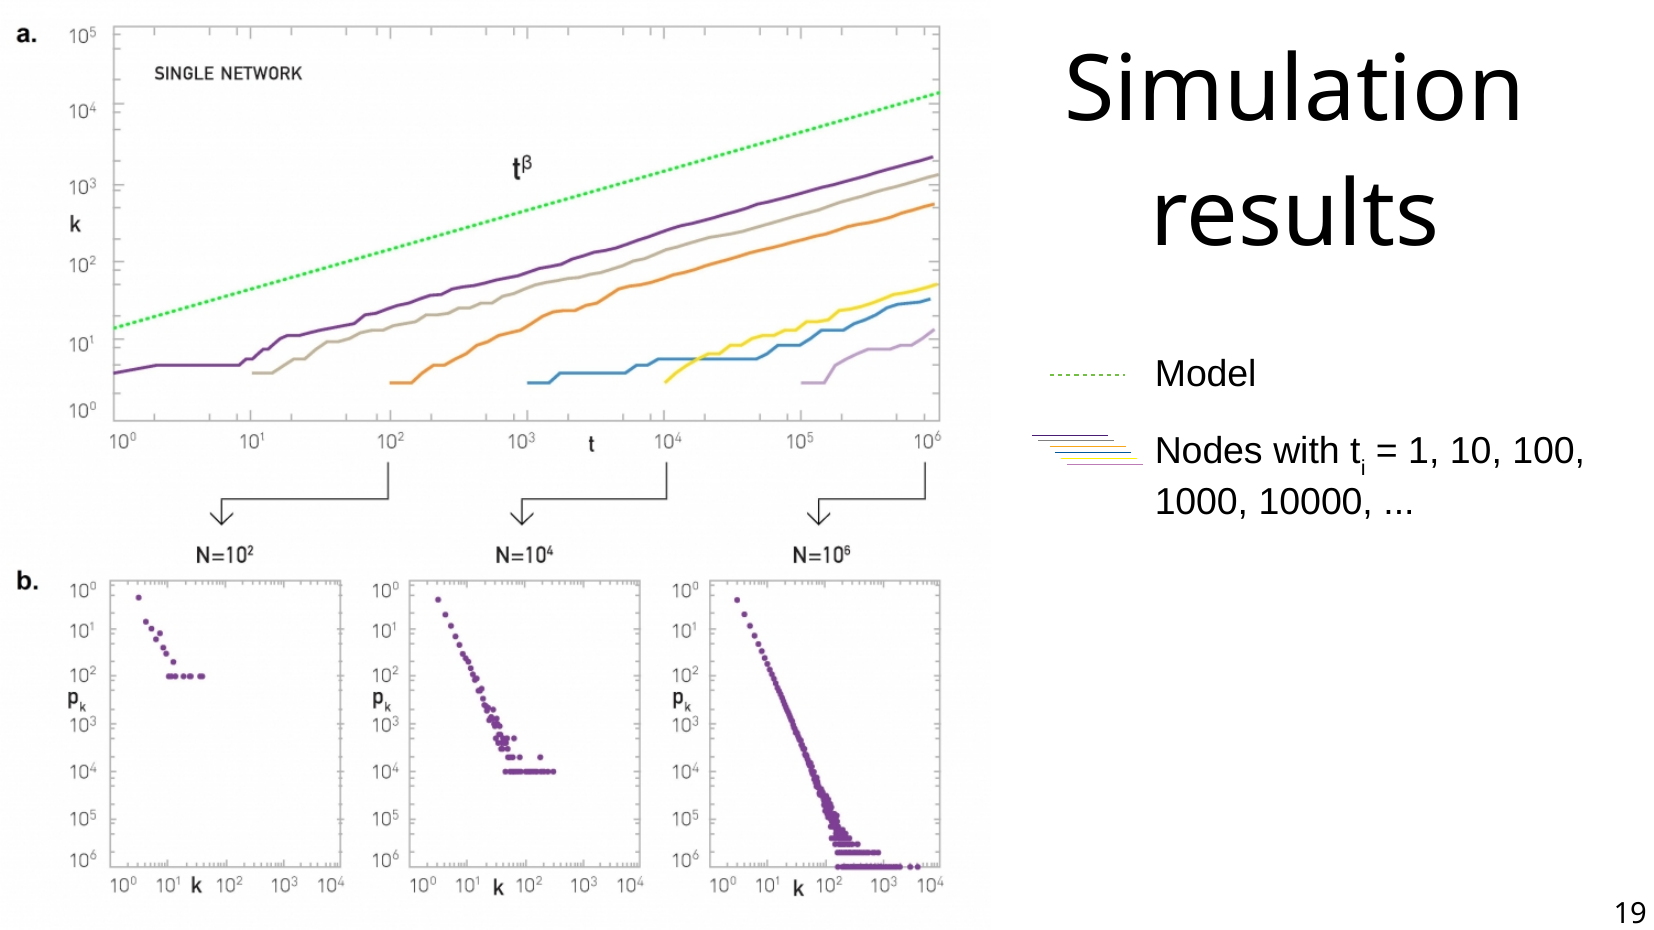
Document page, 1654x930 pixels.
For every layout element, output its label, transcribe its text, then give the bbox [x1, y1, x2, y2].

text_box Model [1140, 344, 1606, 396]
picture [0, 0, 991, 930]
text_box Nodes with ti = 1, 10, 100, 1000, 10000, ... [1140, 421, 1606, 517]
title Simulation results [1020, 0, 1571, 301]
